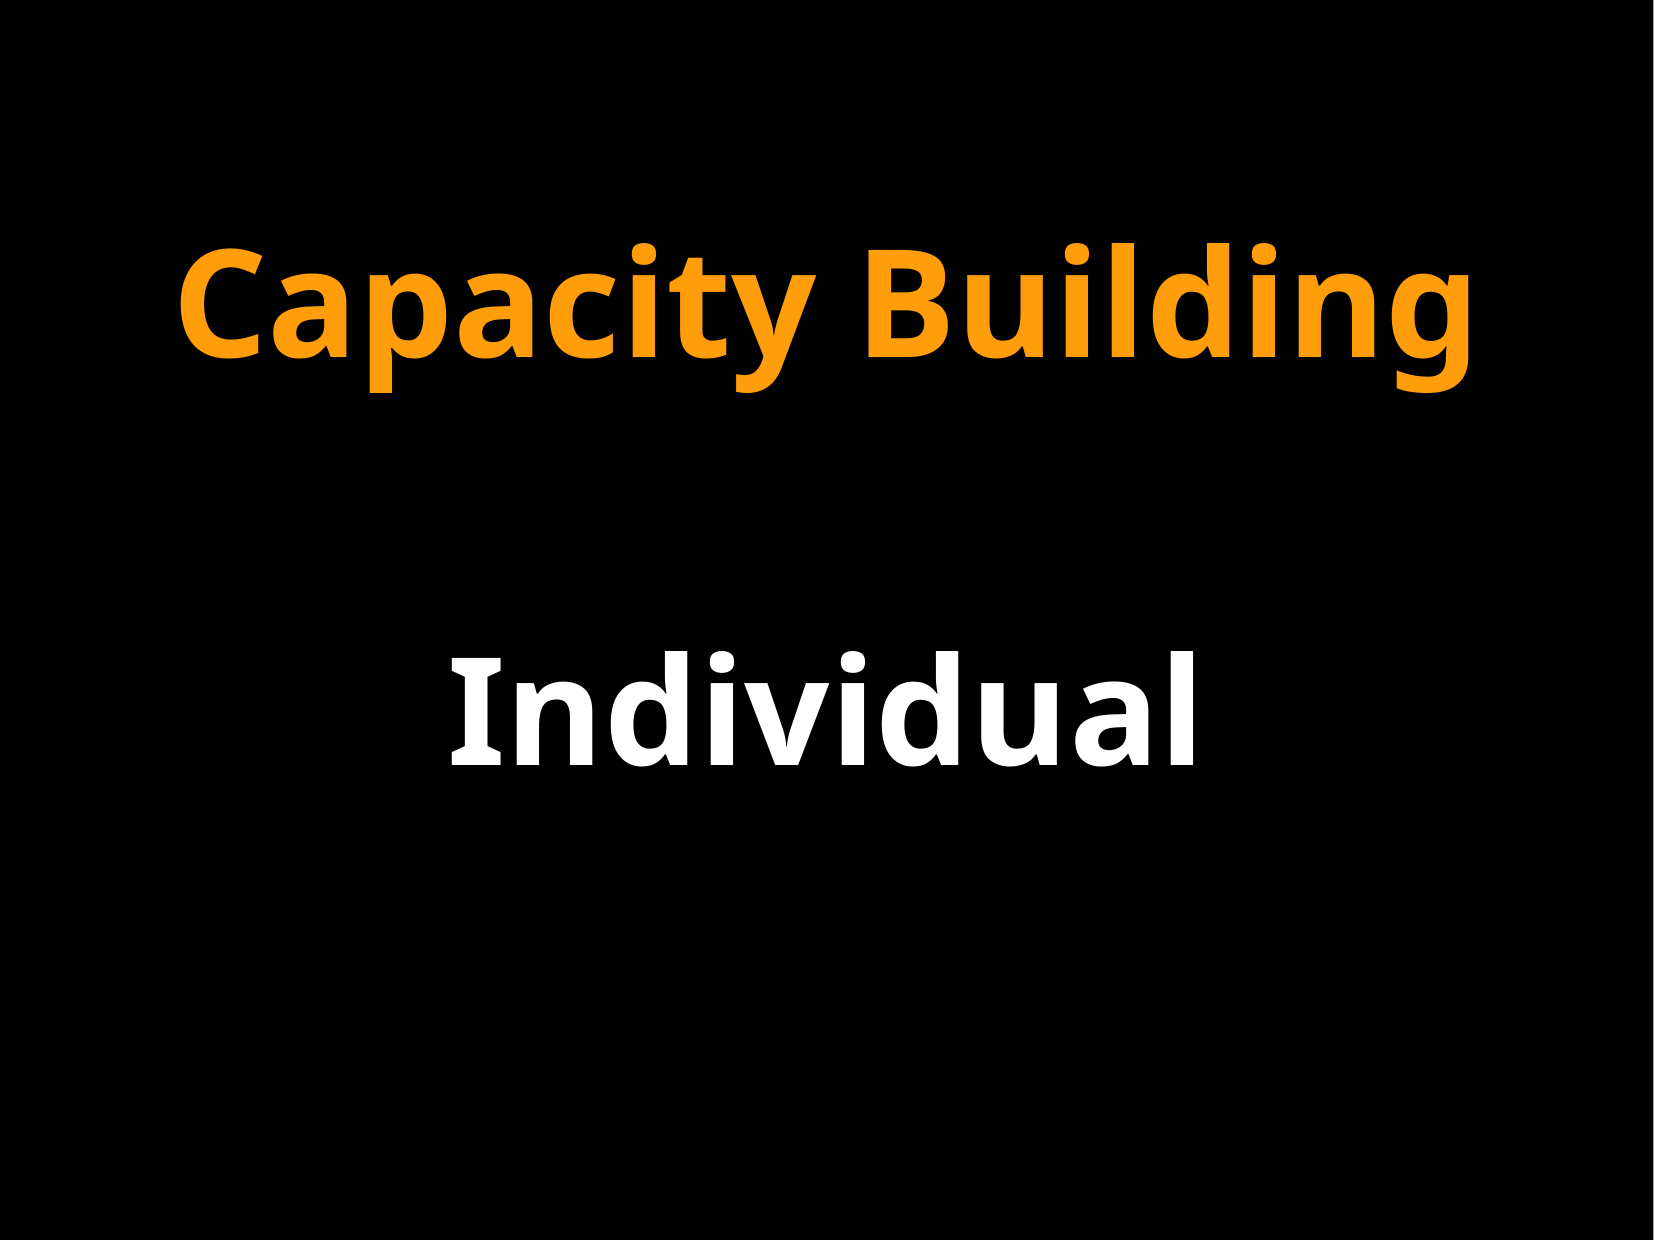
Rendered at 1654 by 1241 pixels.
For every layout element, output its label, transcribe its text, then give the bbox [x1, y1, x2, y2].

title Capacity Building Individual [82, 59, 1571, 1152]
